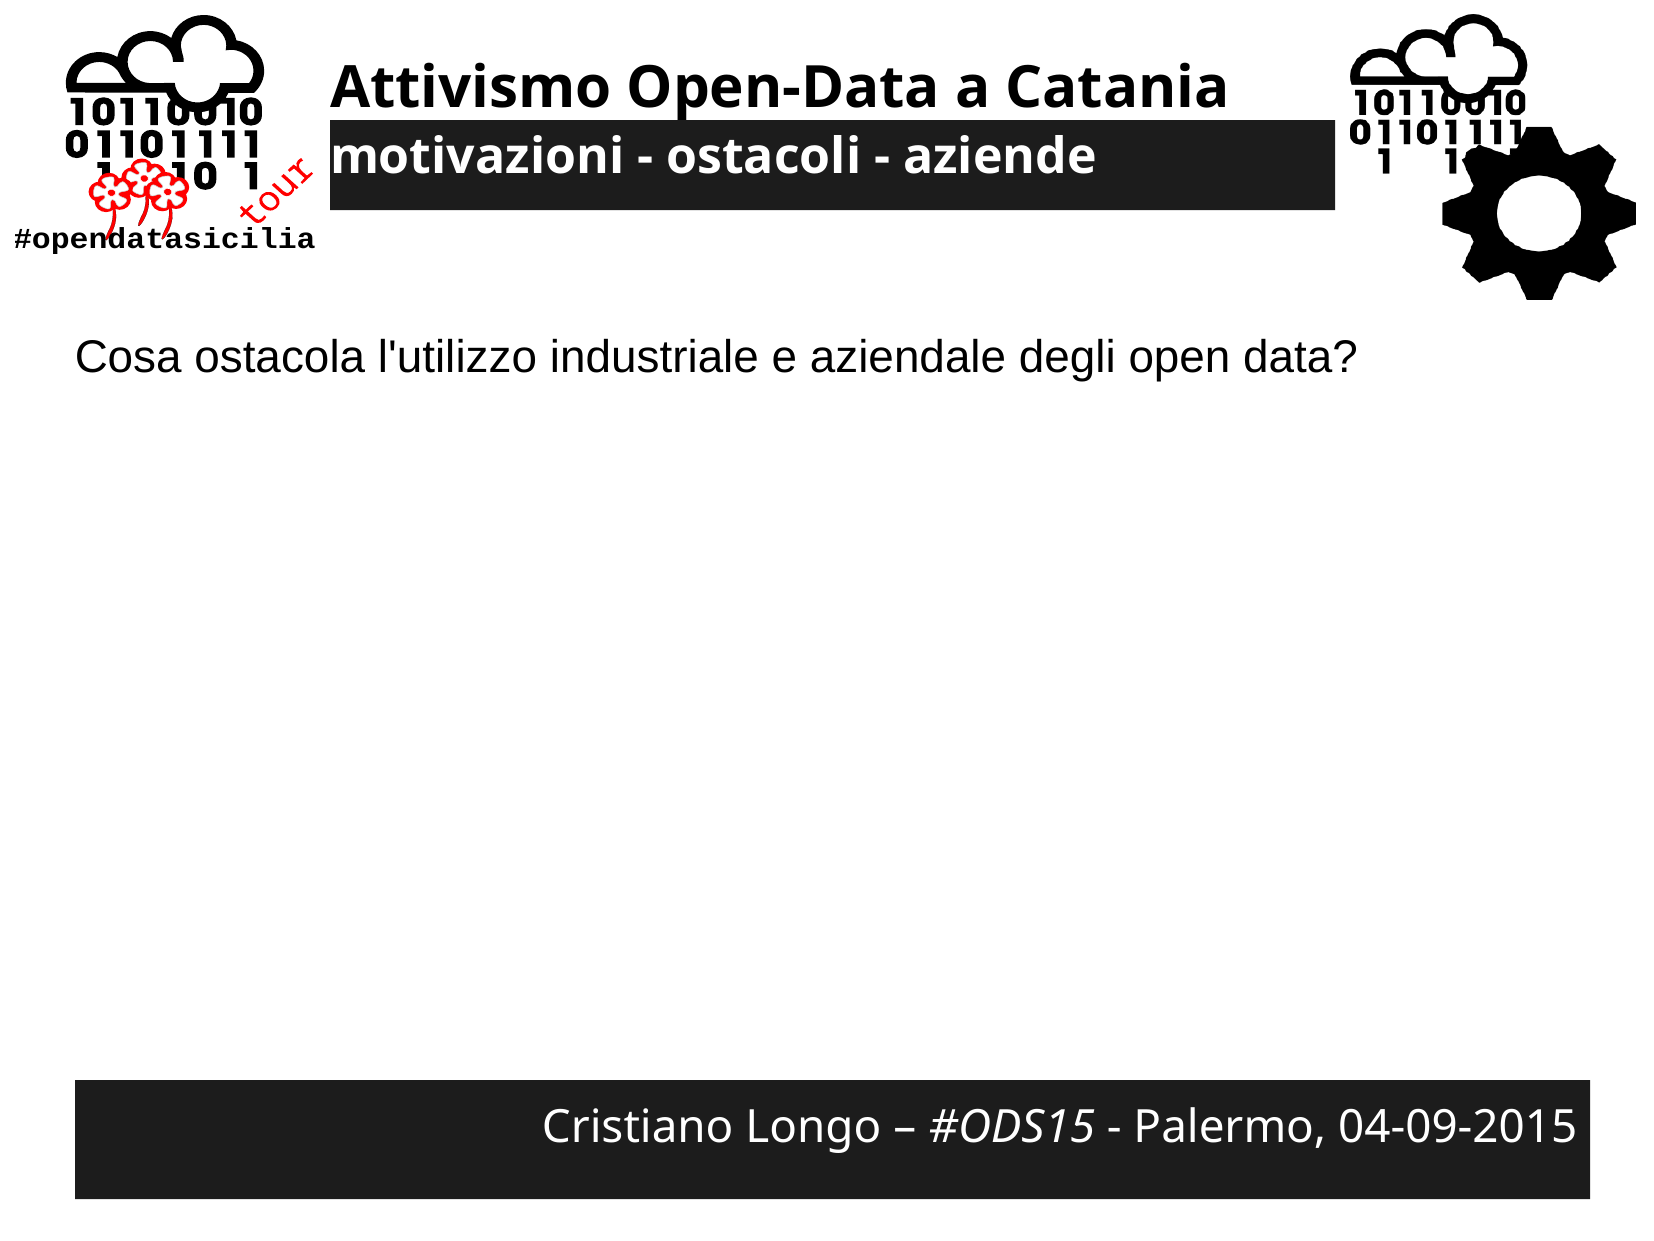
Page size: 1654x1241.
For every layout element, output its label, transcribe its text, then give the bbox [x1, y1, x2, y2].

picture [15, 15, 316, 256]
text_box Cosa ostacola l'utilizzo industriale e aziendale degli open data? [60, 323, 1576, 391]
list Attivismo Open-Data a Catania [330, 45, 1321, 120]
list motivazioni - ostacoli - aziende [330, 120, 1336, 211]
picture [1350, 14, 1636, 301]
list Cristiano Longo – #ODS15 - Palermo, 04-09-2015 [75, 1080, 1591, 1200]
